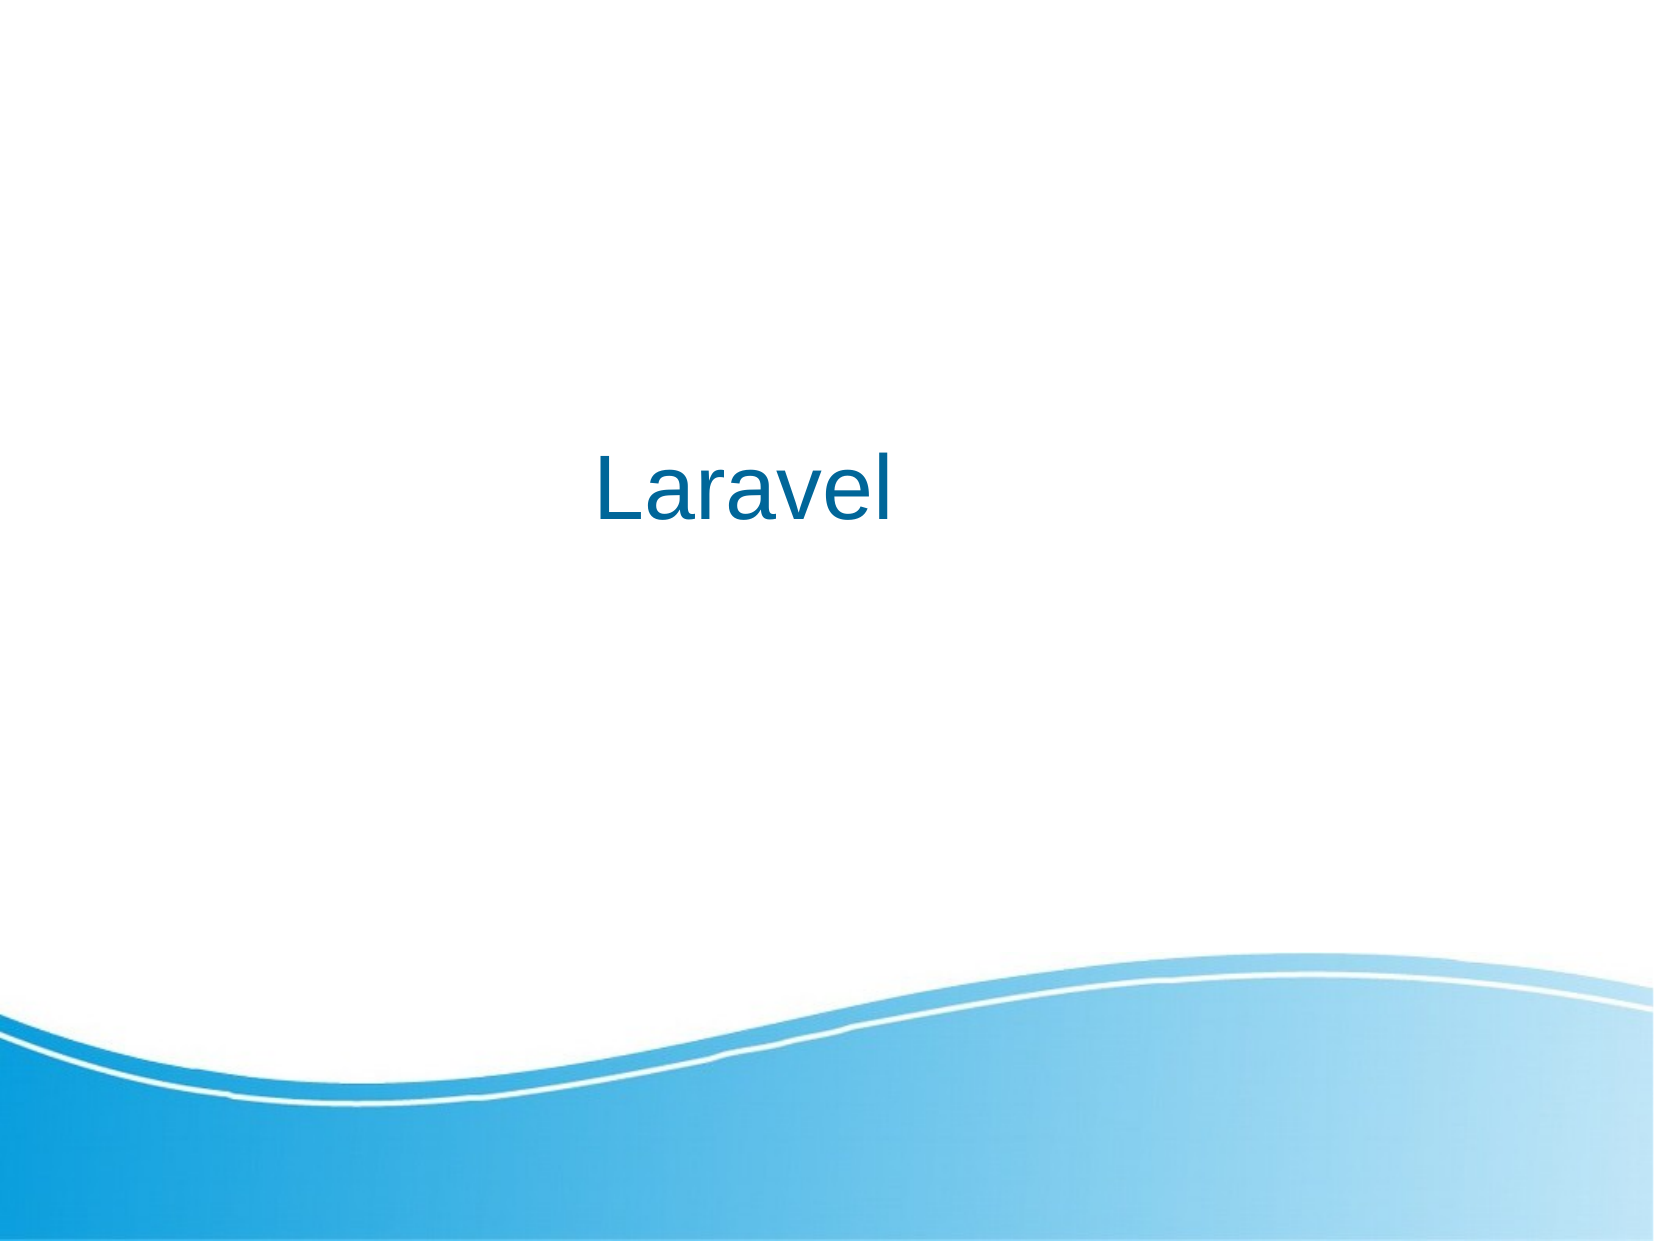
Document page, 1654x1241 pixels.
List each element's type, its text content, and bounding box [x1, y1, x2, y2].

picture [0, 952, 1654, 1241]
title Laravel [0, 384, 1489, 592]
